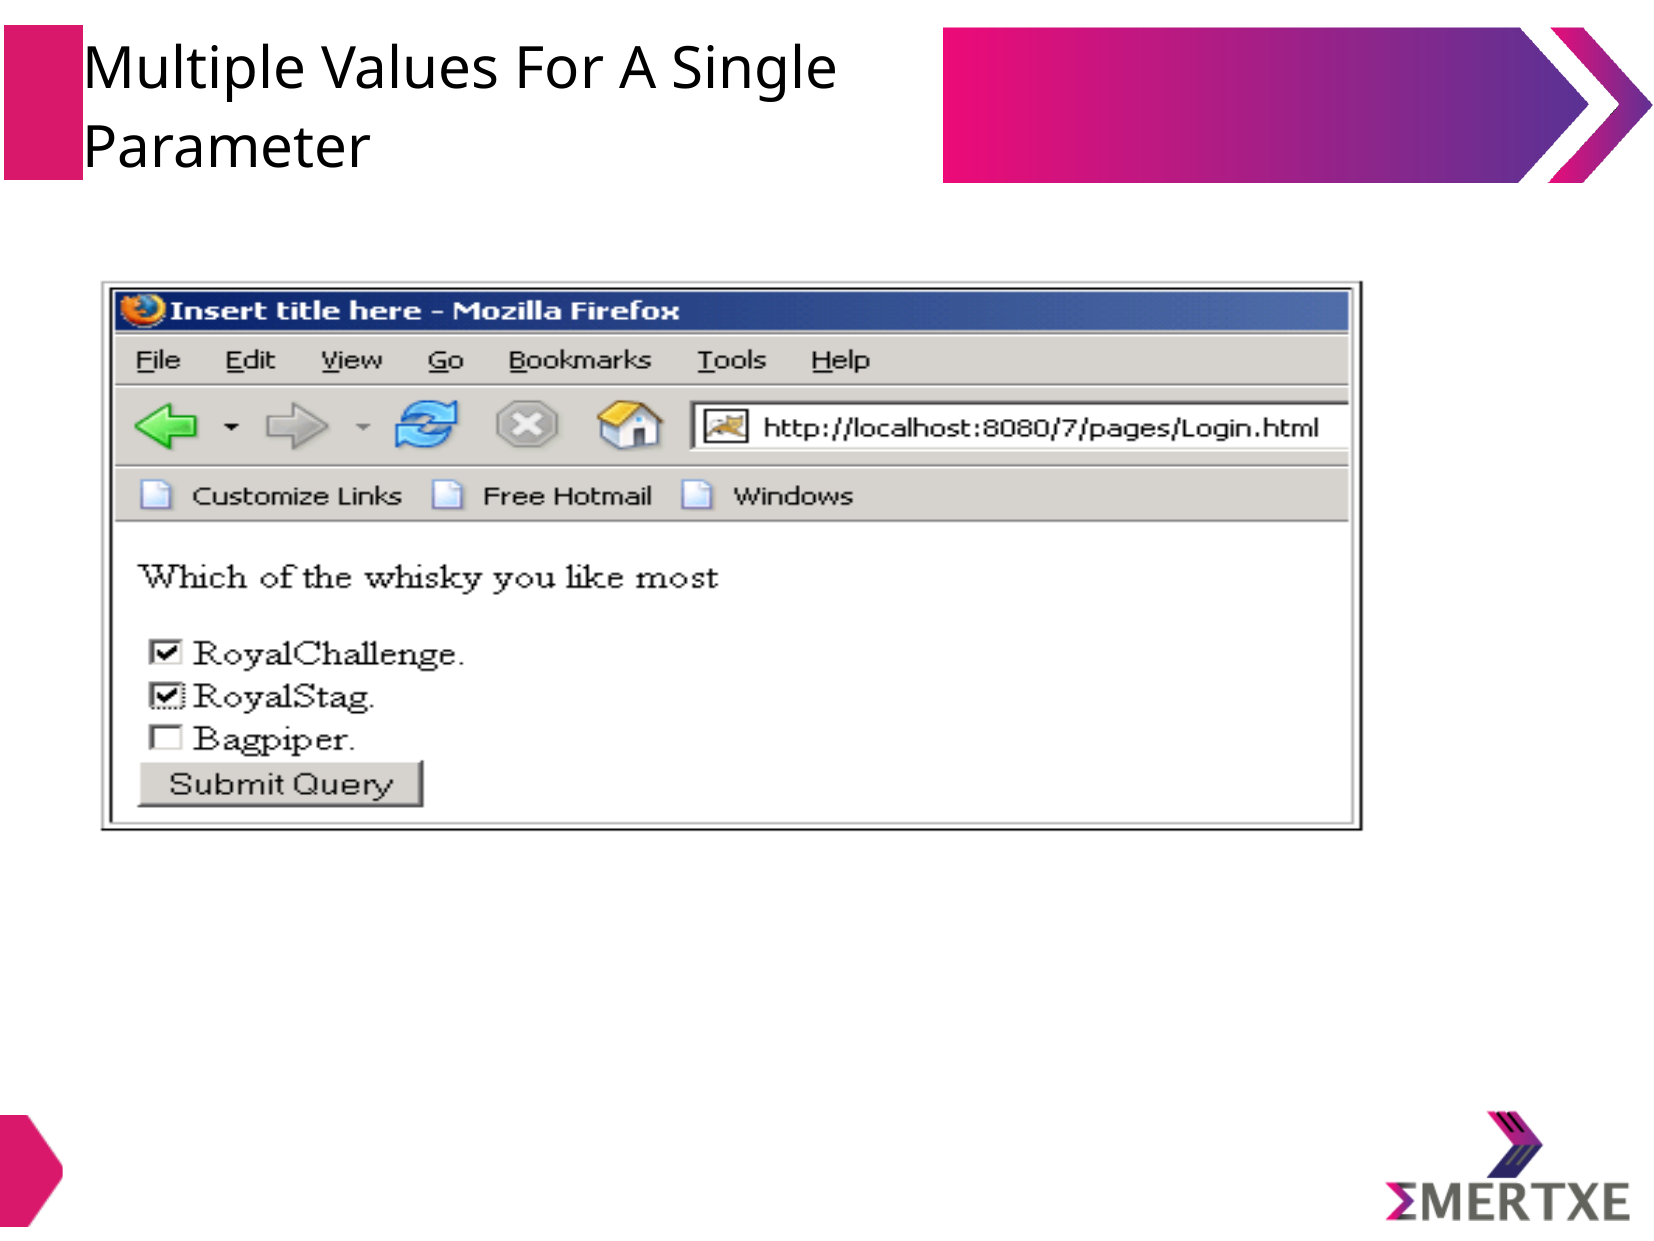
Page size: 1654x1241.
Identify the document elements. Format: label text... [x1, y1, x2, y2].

picture [1571, 27, 1653, 183]
picture [1385, 1107, 1631, 1221]
title Multiple Values For A Single Parameter [82, 2, 1571, 210]
picture [60, 254, 1411, 844]
